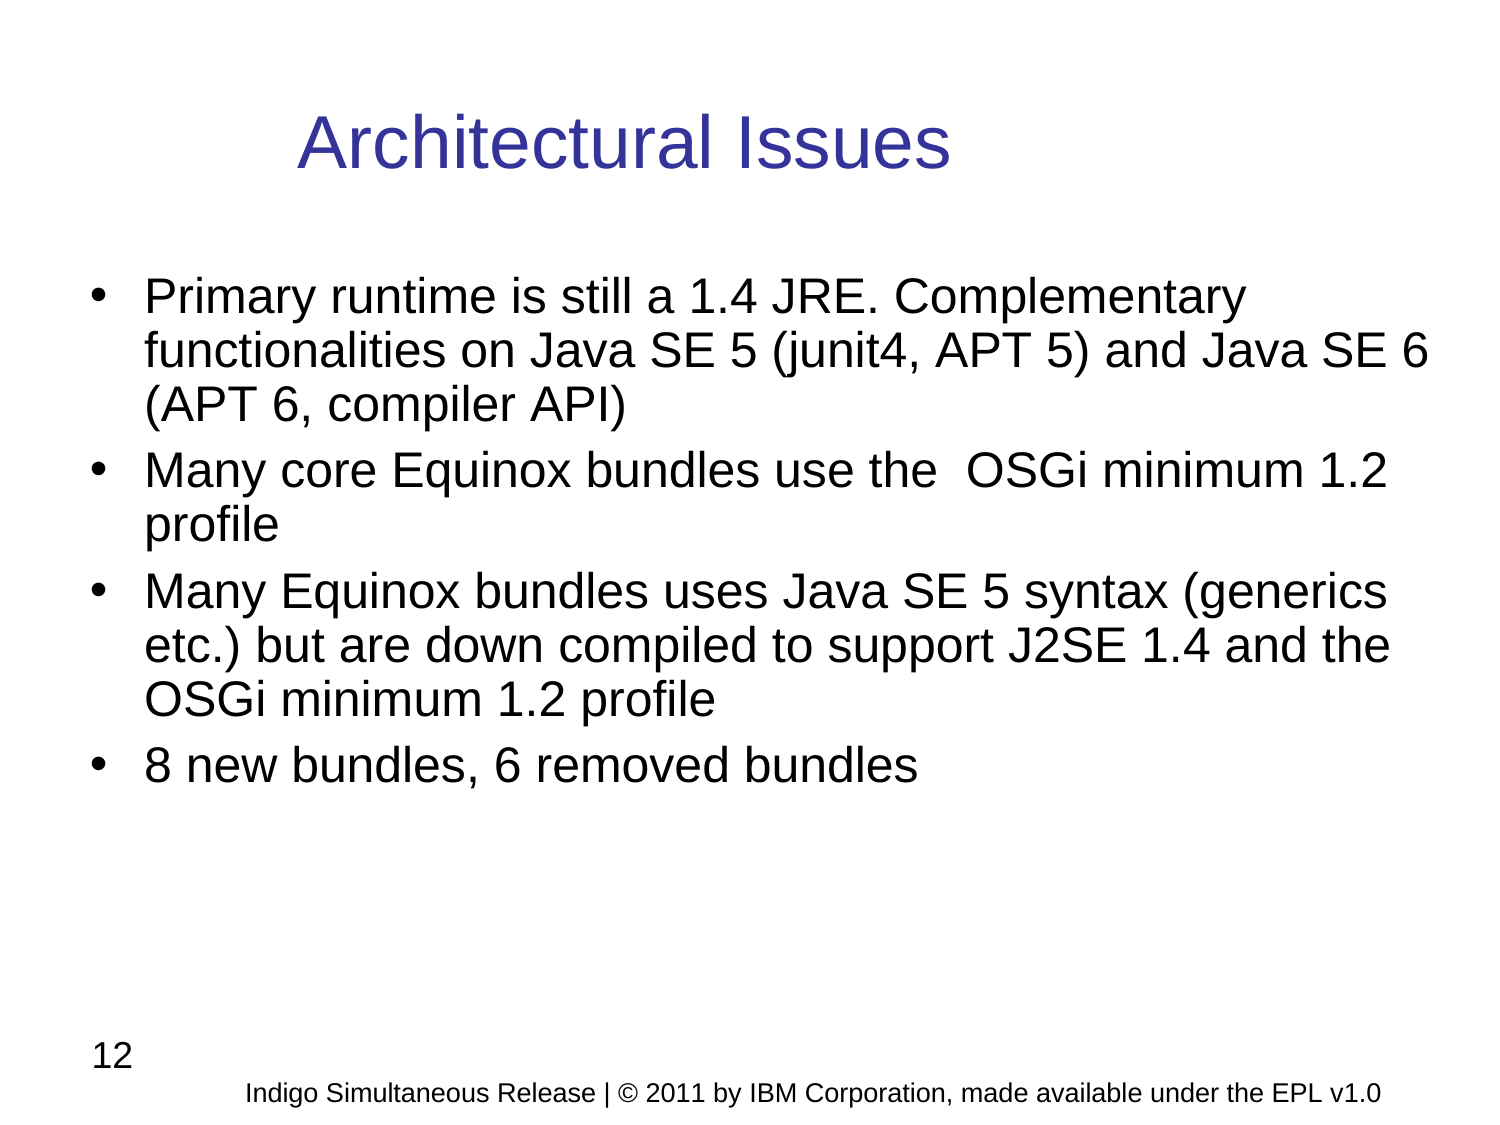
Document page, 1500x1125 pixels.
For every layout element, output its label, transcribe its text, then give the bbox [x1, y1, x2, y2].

list Primary runtime is still a 1.4 JRE. Complementary functionalities on Java SE 5 (junit4, APT 5) and Java SE 6 (APT 6, compiler API) Many core Equinox bundles use the OSGi minimum 1.2 profile Many Equinox bundles uses Java SE 5 syntax (generics etc.) but are down compiled to support J2SE 1.4 and the OSGi minimum 1.2 profile 8 new bundles, 6 removed bundles [74, 262, 1463, 1005]
title Architectural Issues [74, 45, 1176, 233]
